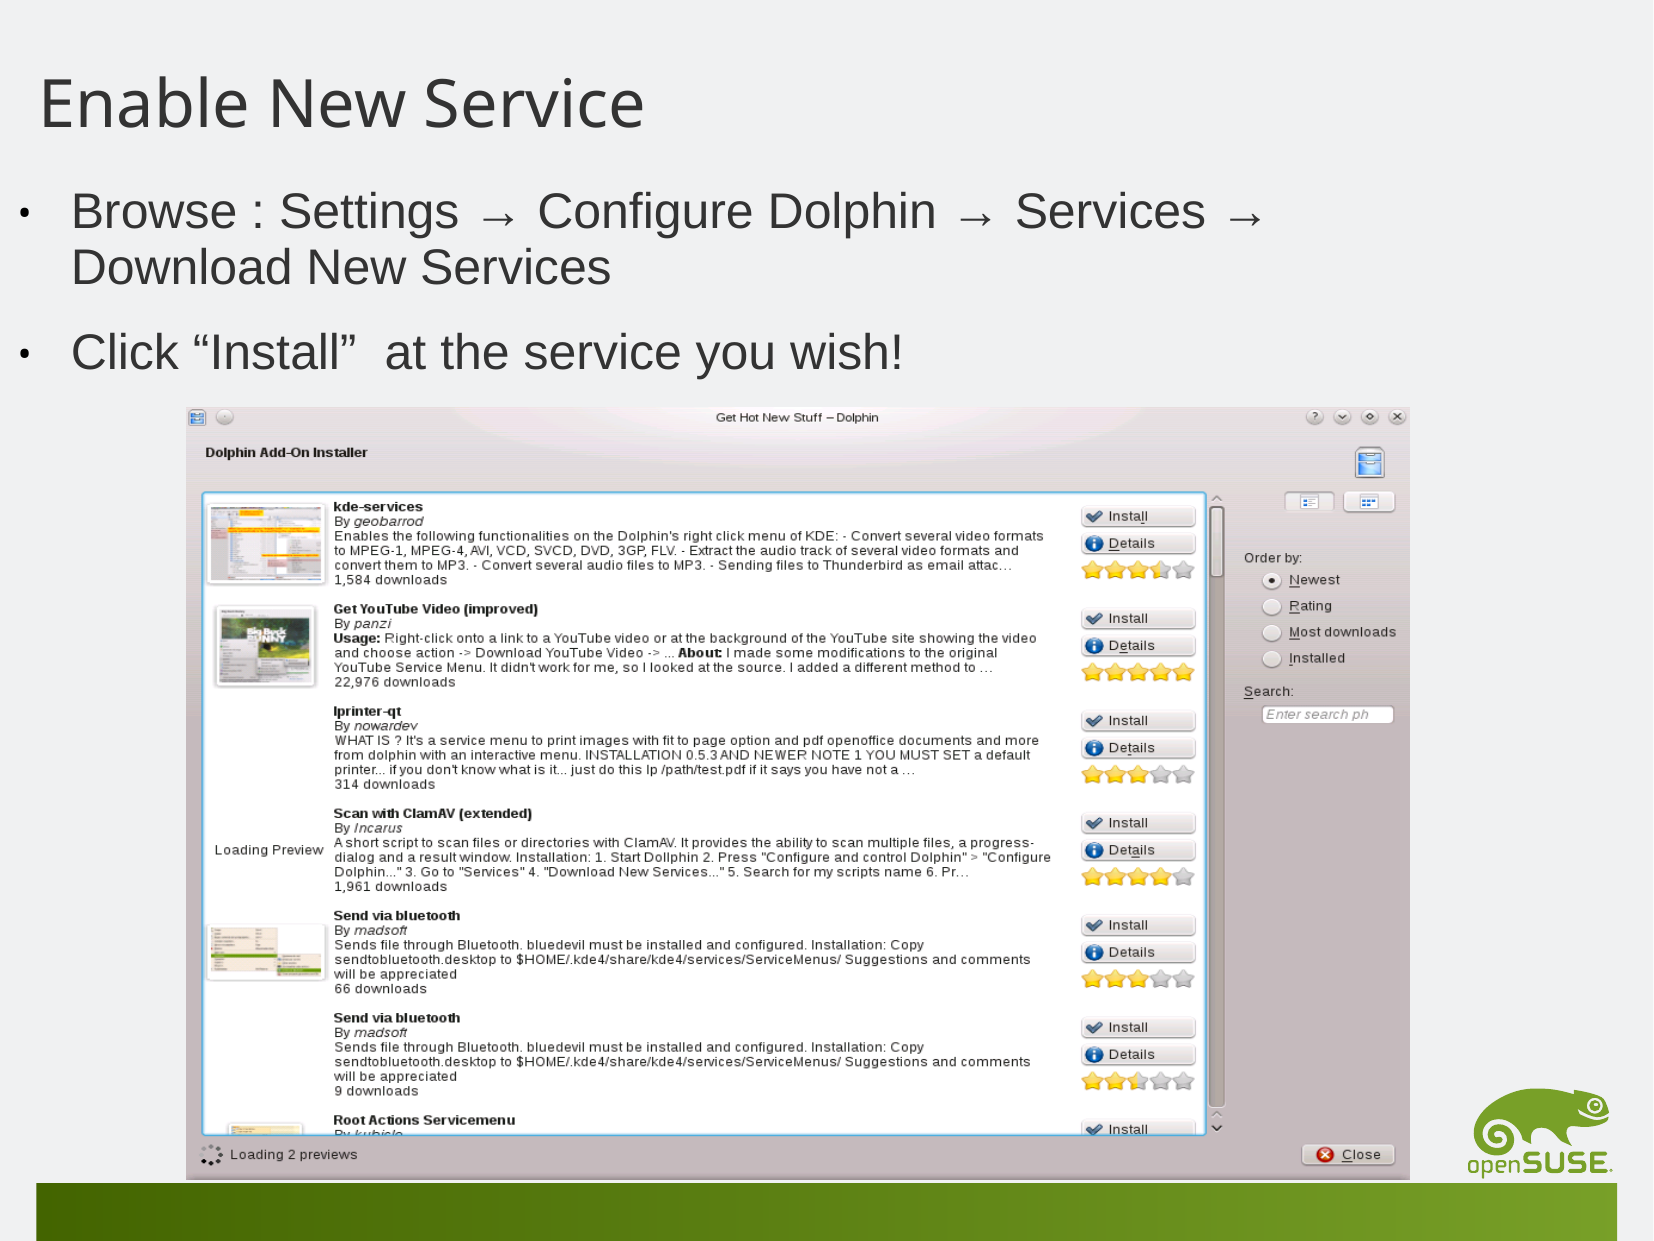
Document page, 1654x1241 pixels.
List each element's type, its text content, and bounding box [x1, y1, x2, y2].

title Enable New Service [38, 49, 890, 98]
list Browse : Settings → Configure Dolphin → Services → Download New Services Click “Install” at the service you wish! [0, 98, 1489, 432]
picture [0, 0, 1654, 1241]
